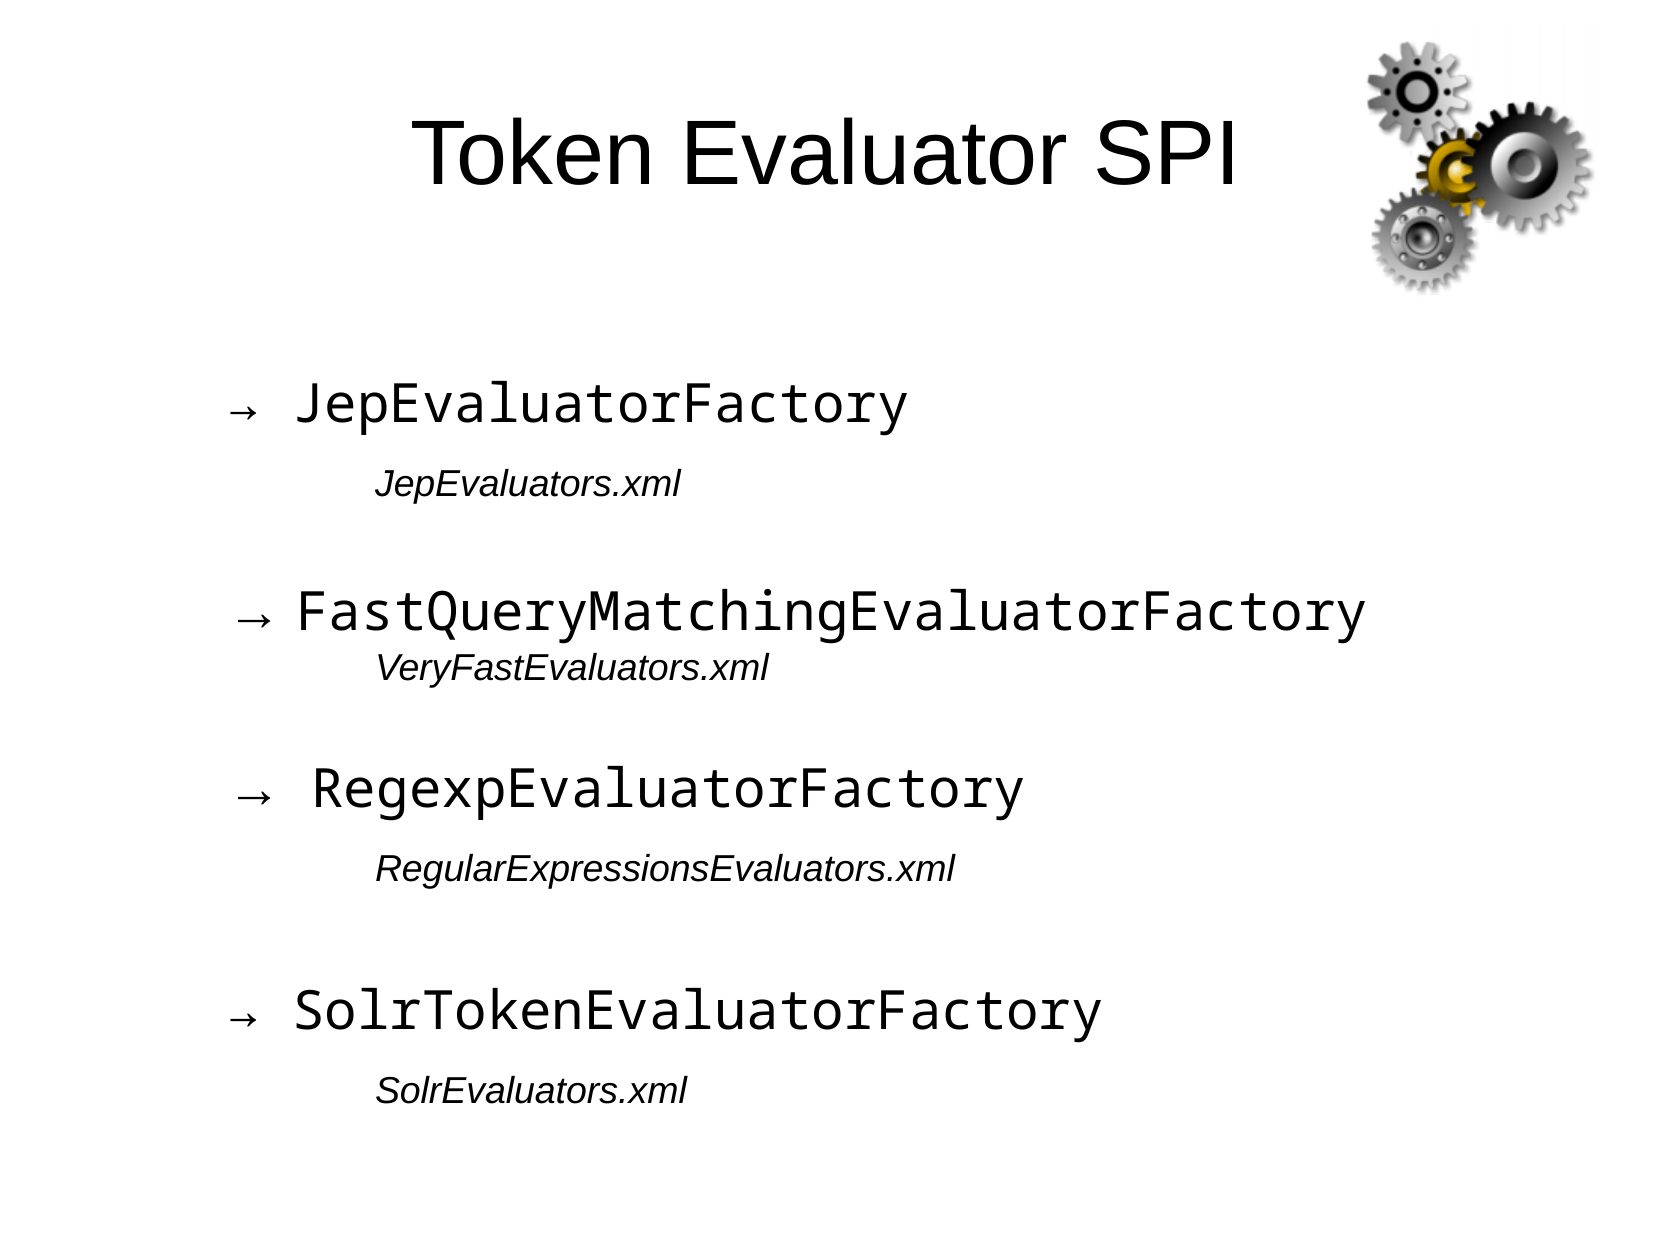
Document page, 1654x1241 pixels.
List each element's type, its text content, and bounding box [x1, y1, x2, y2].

title Token Evaluator SPI [82, 49, 1328, 257]
list → JepEvaluatorFactory JepEvaluators.xml → FastQueryMatchingEvaluatorFactory VeryFastEvaluators.xml → RegexpEvaluatorFactory RegularExpressionsEvaluators.xml → SolrTokenEvaluatorFactory SolrEvaluators.xml [82, 290, 1571, 1094]
picture [1328, 24, 1629, 325]
